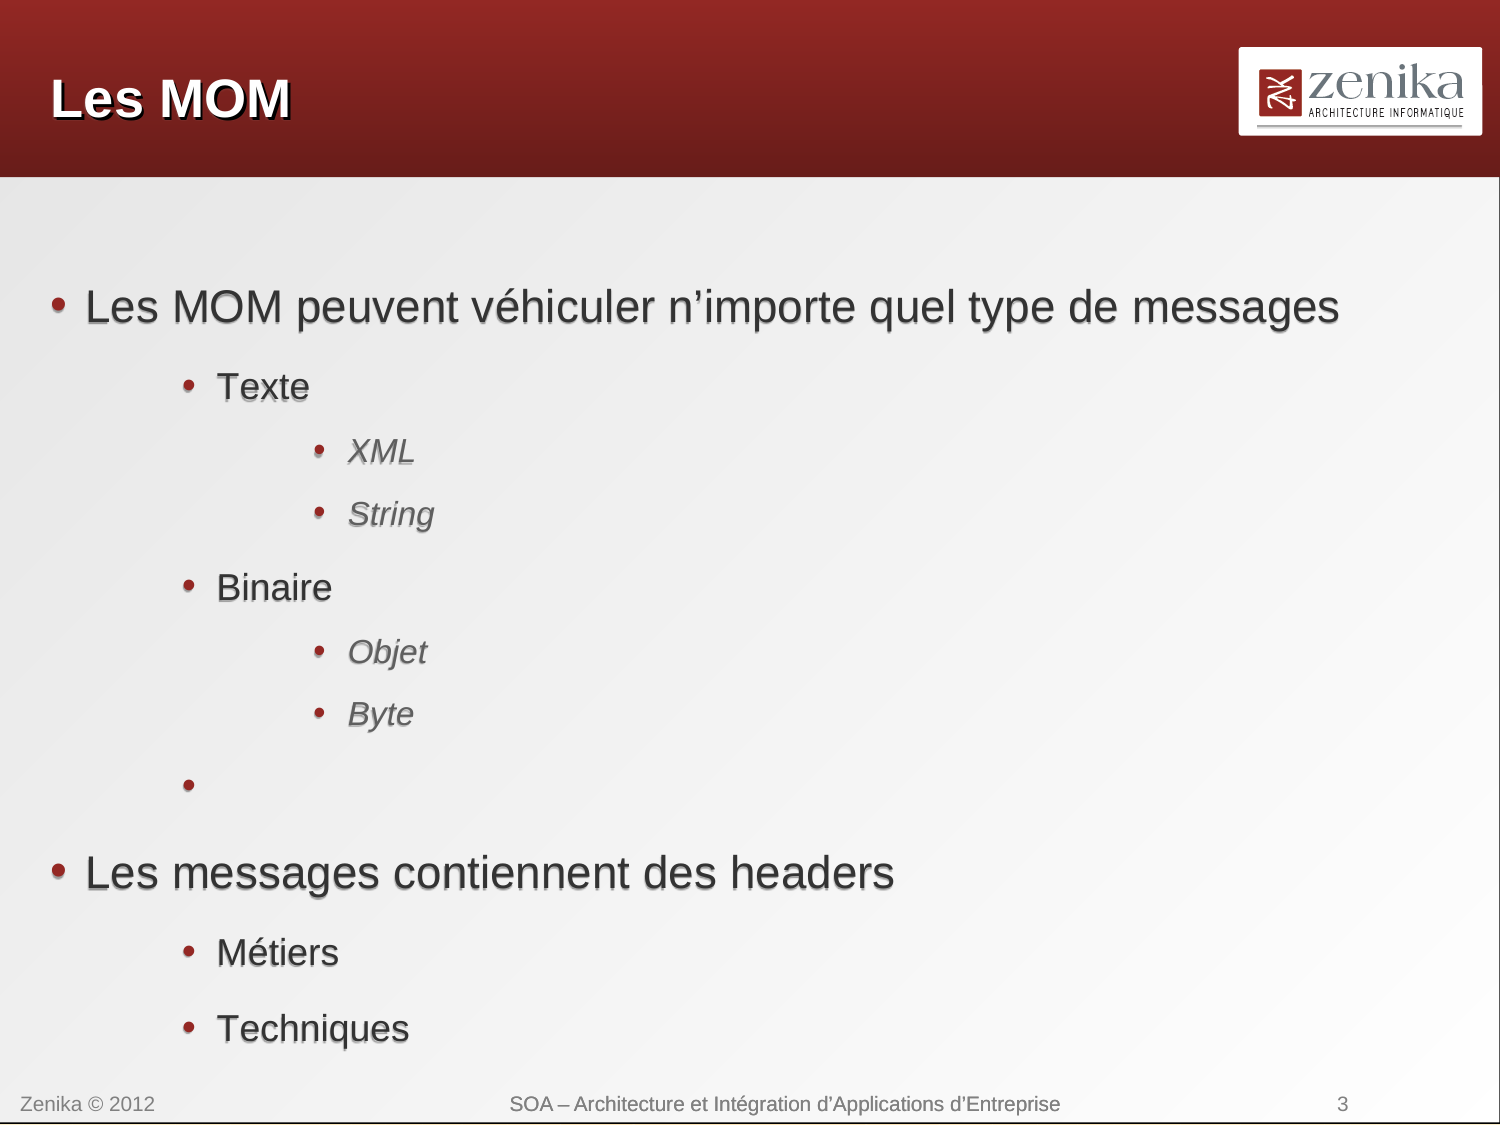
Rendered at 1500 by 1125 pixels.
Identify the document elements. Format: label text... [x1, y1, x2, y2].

text_box SOA – Architecture et Intégration d’Applications d’Entreprise [443, 1084, 1128, 1106]
title Les MOM [50, 15, 1206, 180]
list Les MOM peuvent véhiculer n’importe quel type de messages Texte XML String Binaire Objet Byte Les messages contiennent des headers Métiers Techniques [50, 249, 1435, 1079]
